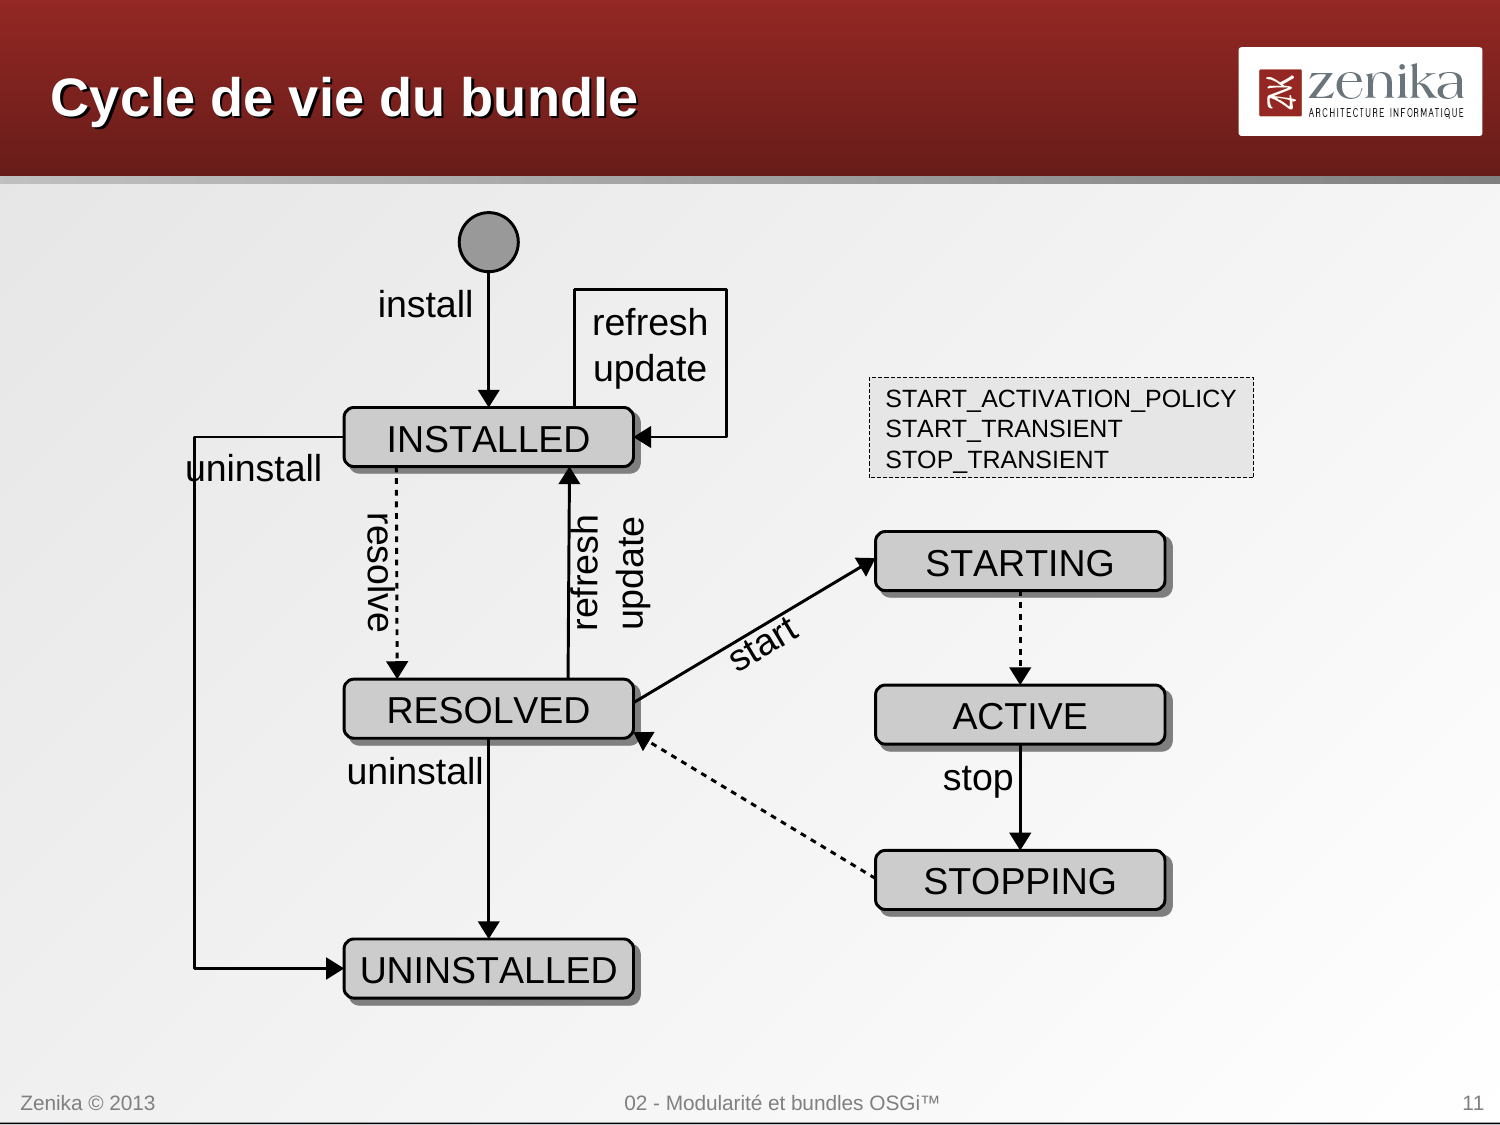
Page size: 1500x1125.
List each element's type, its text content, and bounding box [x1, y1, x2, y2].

title Cycle de vie du bundle [50, 15, 1206, 180]
text_box START_ACTIVATION_POLICY START_TRANSIENT STOP_TRANSIENT [869, 377, 1254, 478]
text_box RESOLVED [344, 679, 634, 739]
text_box ACTIVE [875, 685, 1165, 745]
text_box [459, 212, 519, 272]
text_box STARTING [875, 531, 1165, 591]
text_box INSTALLED [344, 407, 634, 467]
text_box STOPPING [875, 850, 1165, 910]
text_box UNINSTALLED [344, 938, 634, 999]
picture [1257, 58, 1464, 125]
